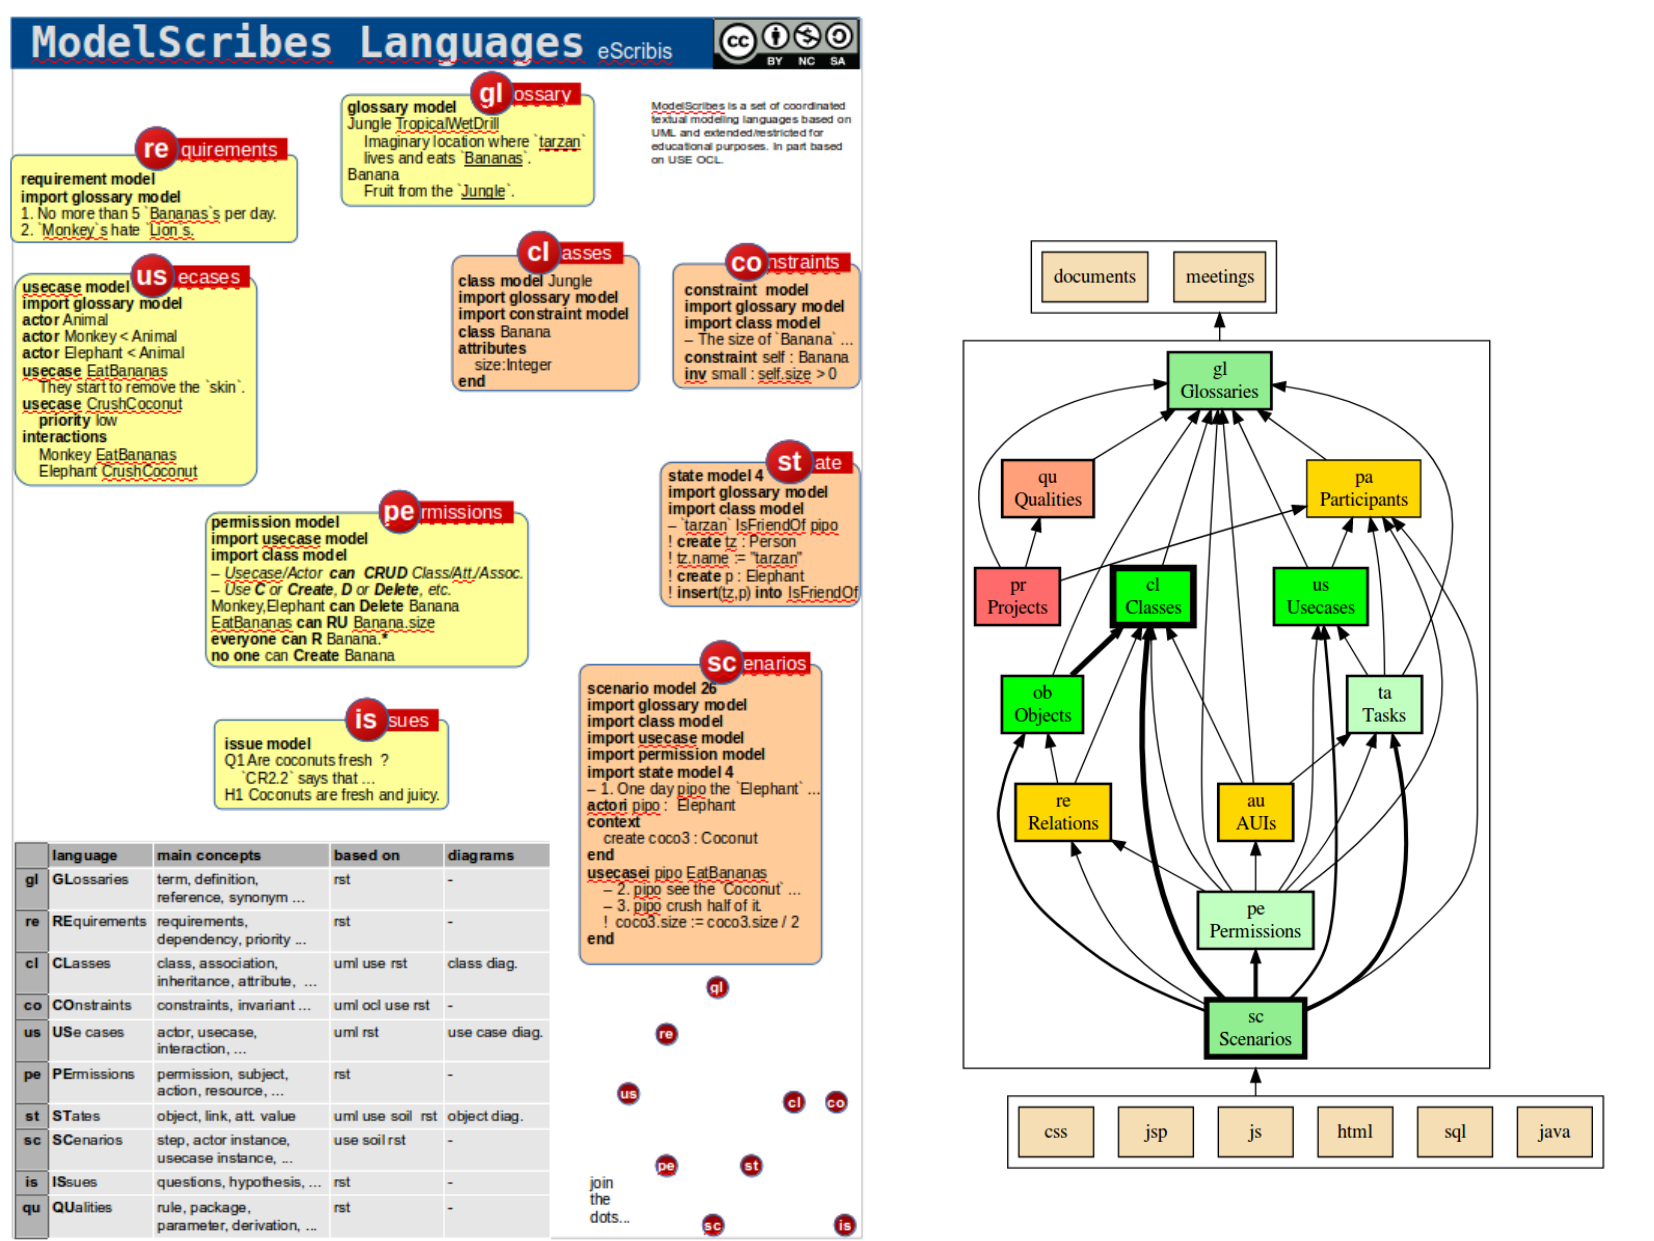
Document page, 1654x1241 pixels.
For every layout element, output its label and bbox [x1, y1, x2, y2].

picture [950, 236, 1620, 1173]
picture [0, 5, 869, 1241]
